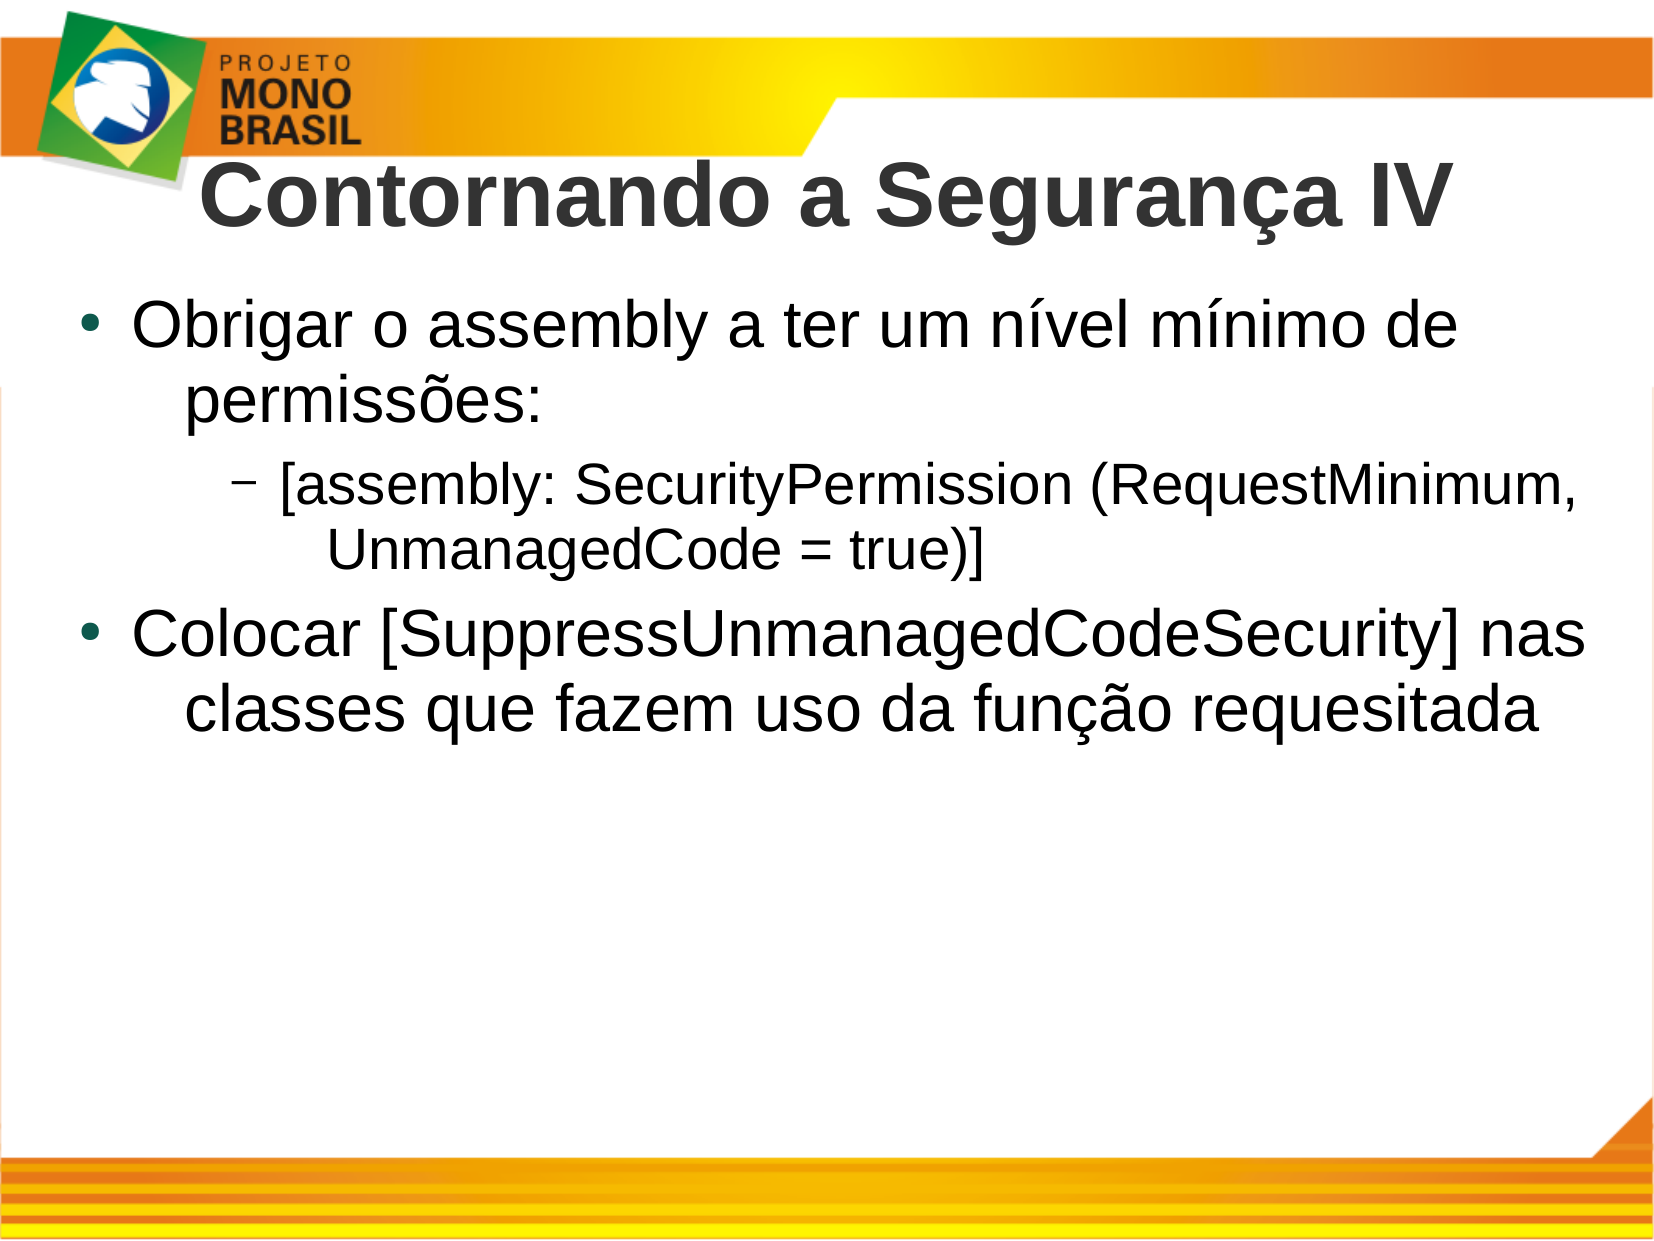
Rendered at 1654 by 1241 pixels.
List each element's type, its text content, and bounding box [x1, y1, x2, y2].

picture [0, 0, 1654, 1241]
title Contornando a Segurança IV [121, 91, 1534, 287]
list Obrigar o assembly a ter um nível mínimo de permissões: [assembly: SecurityPermission (RequestMinimum, UnmanagedCode = true)] Colocar [SuppressUnmanagedCodeSecurity] nas classes que fazem uso da função requesitada [42, 287, 1620, 746]
